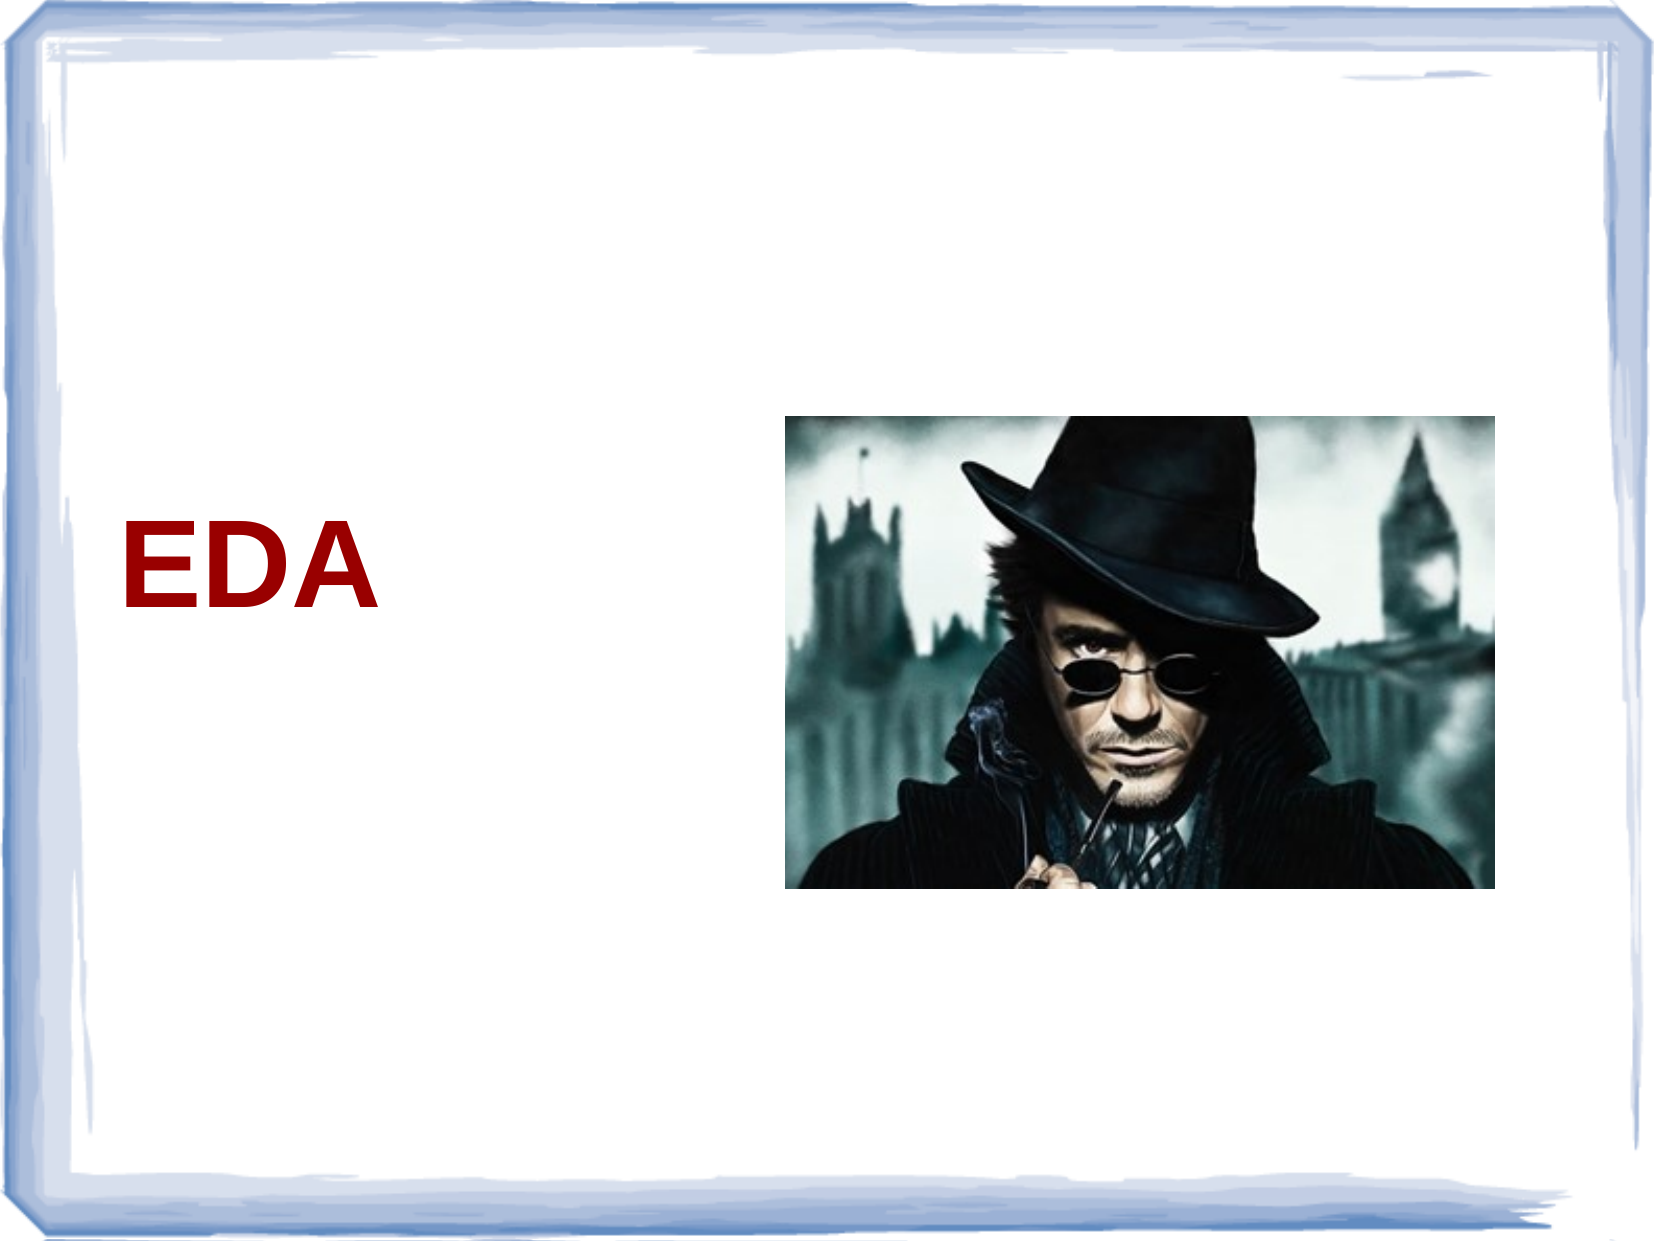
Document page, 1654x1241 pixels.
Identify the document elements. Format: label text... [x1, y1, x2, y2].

picture [0, 0, 1654, 1241]
list EDA [118, 324, 827, 1004]
